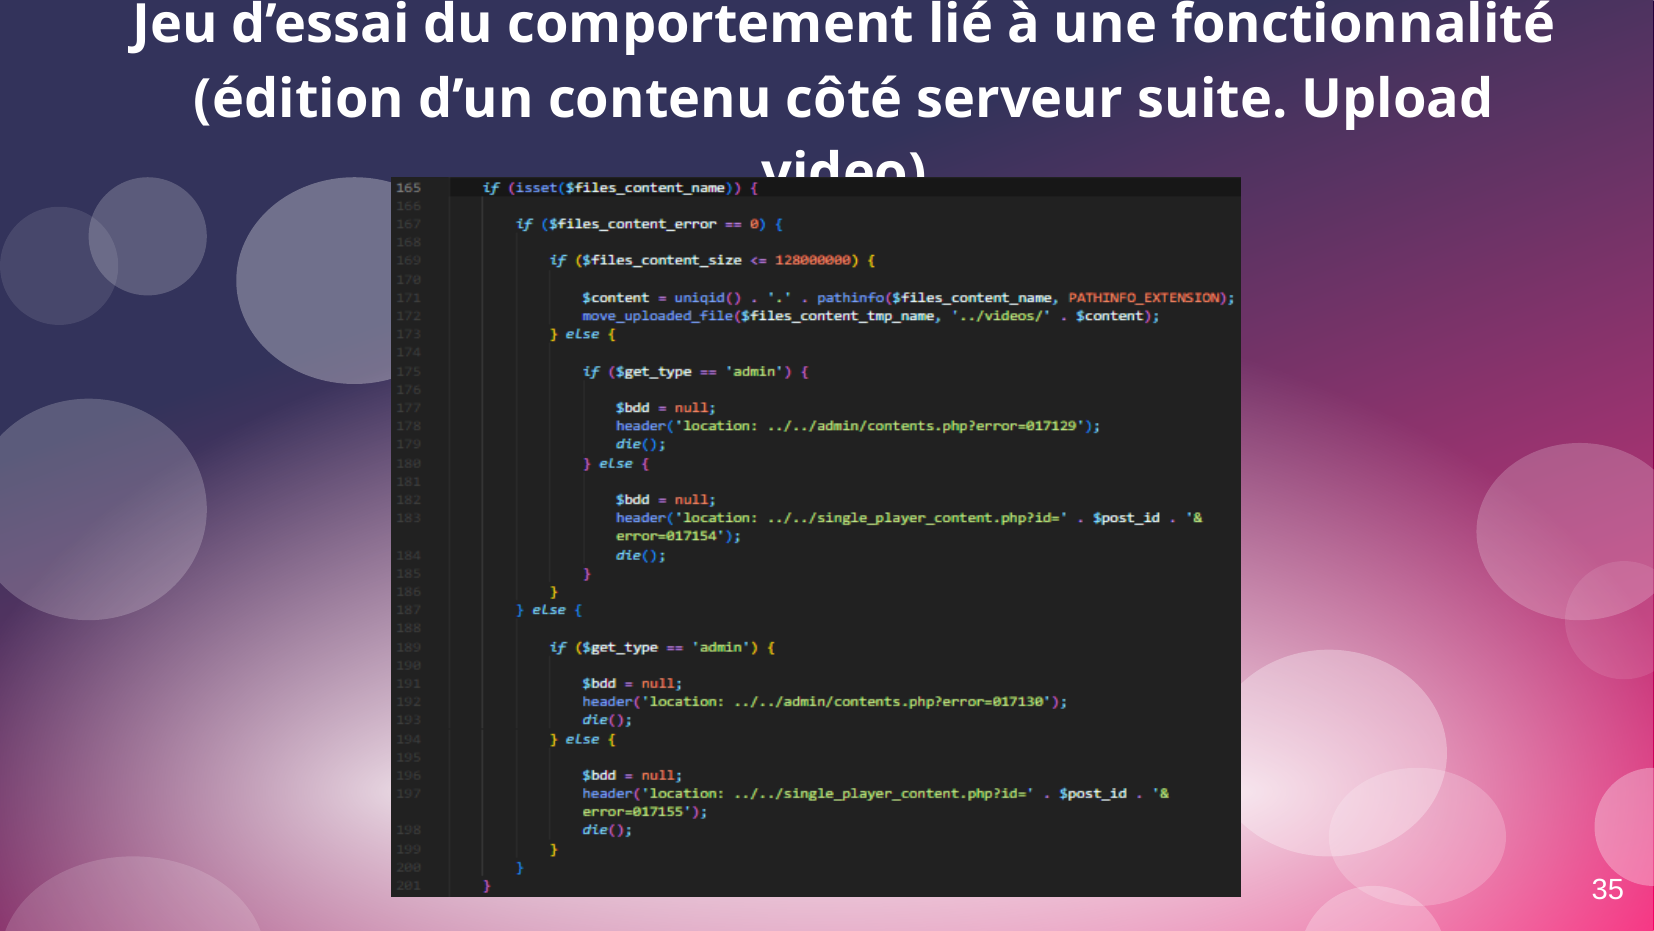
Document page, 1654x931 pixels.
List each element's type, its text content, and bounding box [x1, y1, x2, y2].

picture [391, 177, 1241, 897]
title Jeu d’essai du comportement lié à une fonctionnalité (édition d’un contenu côté serveur suite. Upload video) [88, 14, 1565, 178]
